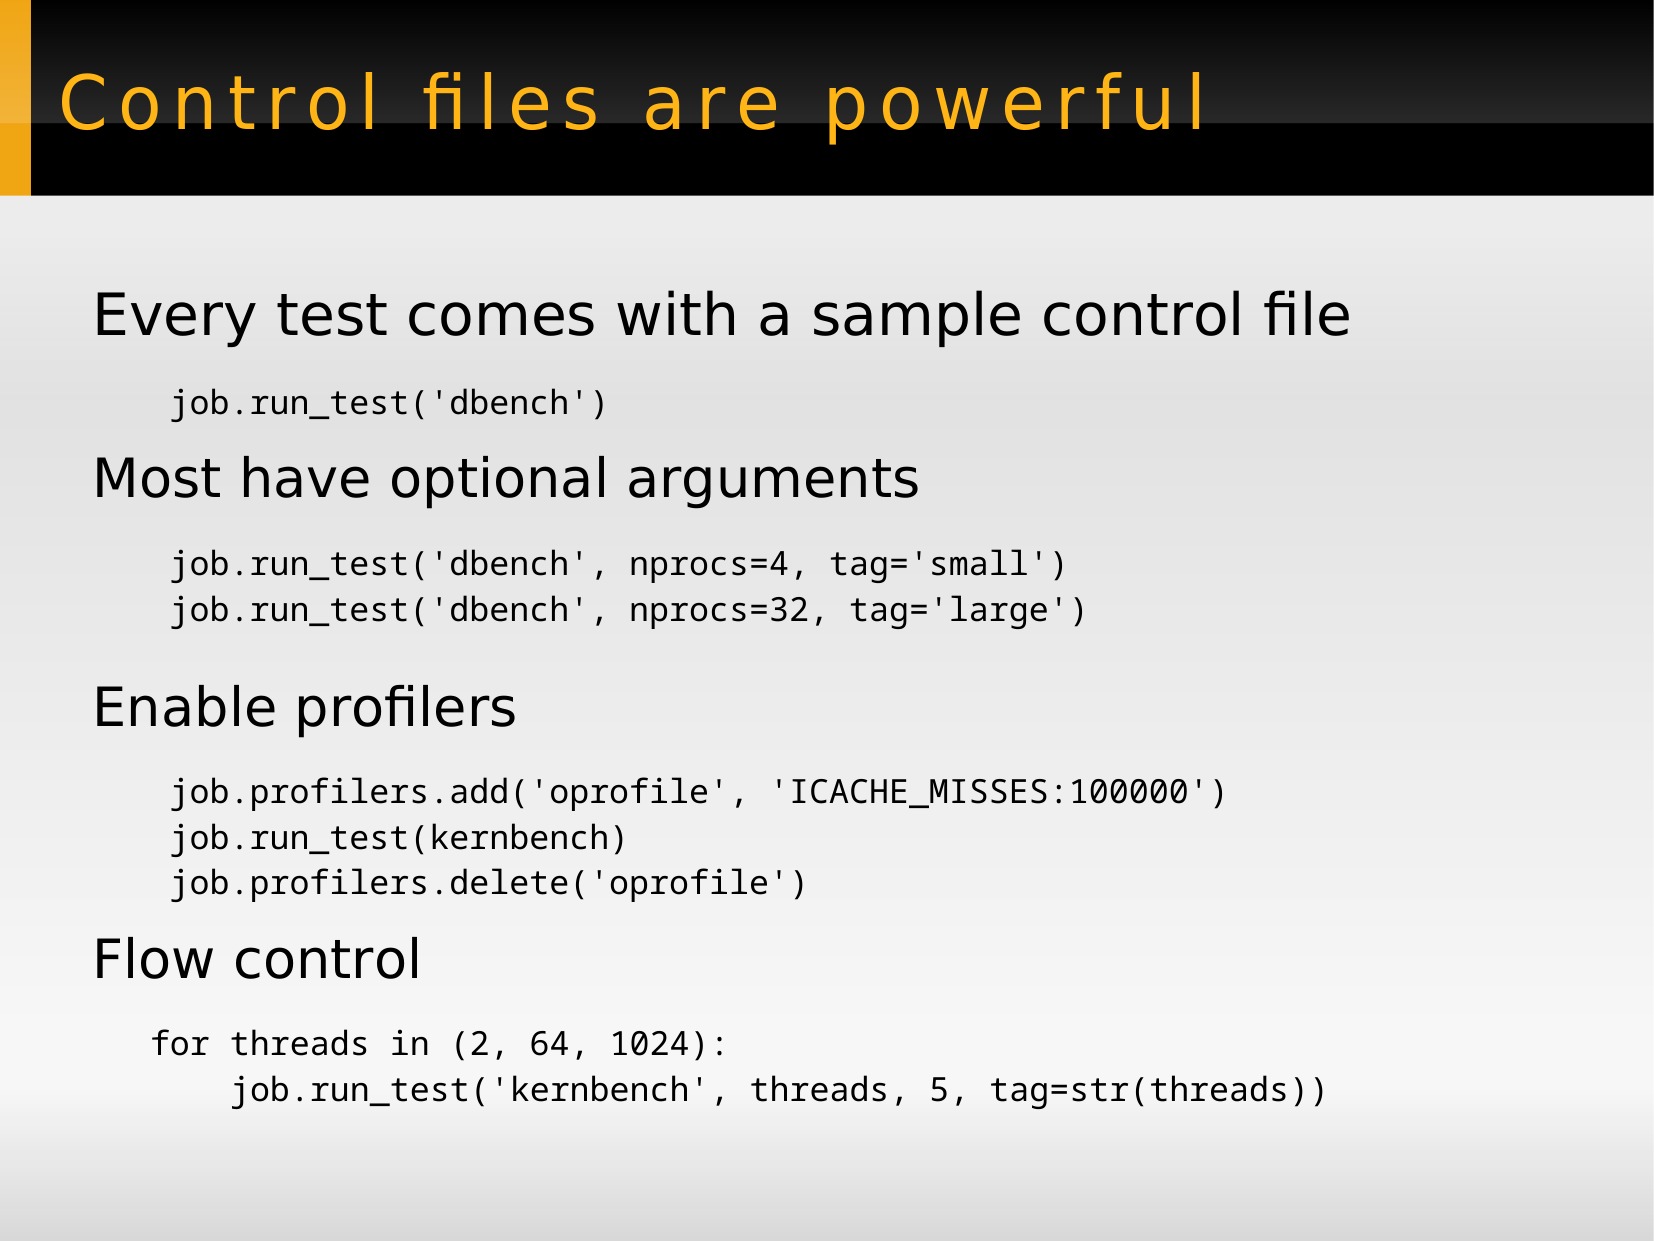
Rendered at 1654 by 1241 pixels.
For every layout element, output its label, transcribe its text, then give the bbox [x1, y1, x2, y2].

list Every test comes with a sample control file job.run_test('dbench') Most have optional arguments job.run_test('dbench', nprocs=4, tag='small') job.run_test('dbench', nprocs=32, tag='large') Enable profilers job.profilers.add('oprofile', 'ICACHE_MISSES:100000') job.run_test(kernbench) job.profilers.delete('oprofile') Flow control for threads in (2, 64, 1024): job.run_test('kernbench', threads, 5, tag=str(threads)) [75, 281, 1564, 1101]
title Control files are powerful [59, 29, 1270, 178]
picture [0, 0, 1654, 1241]
